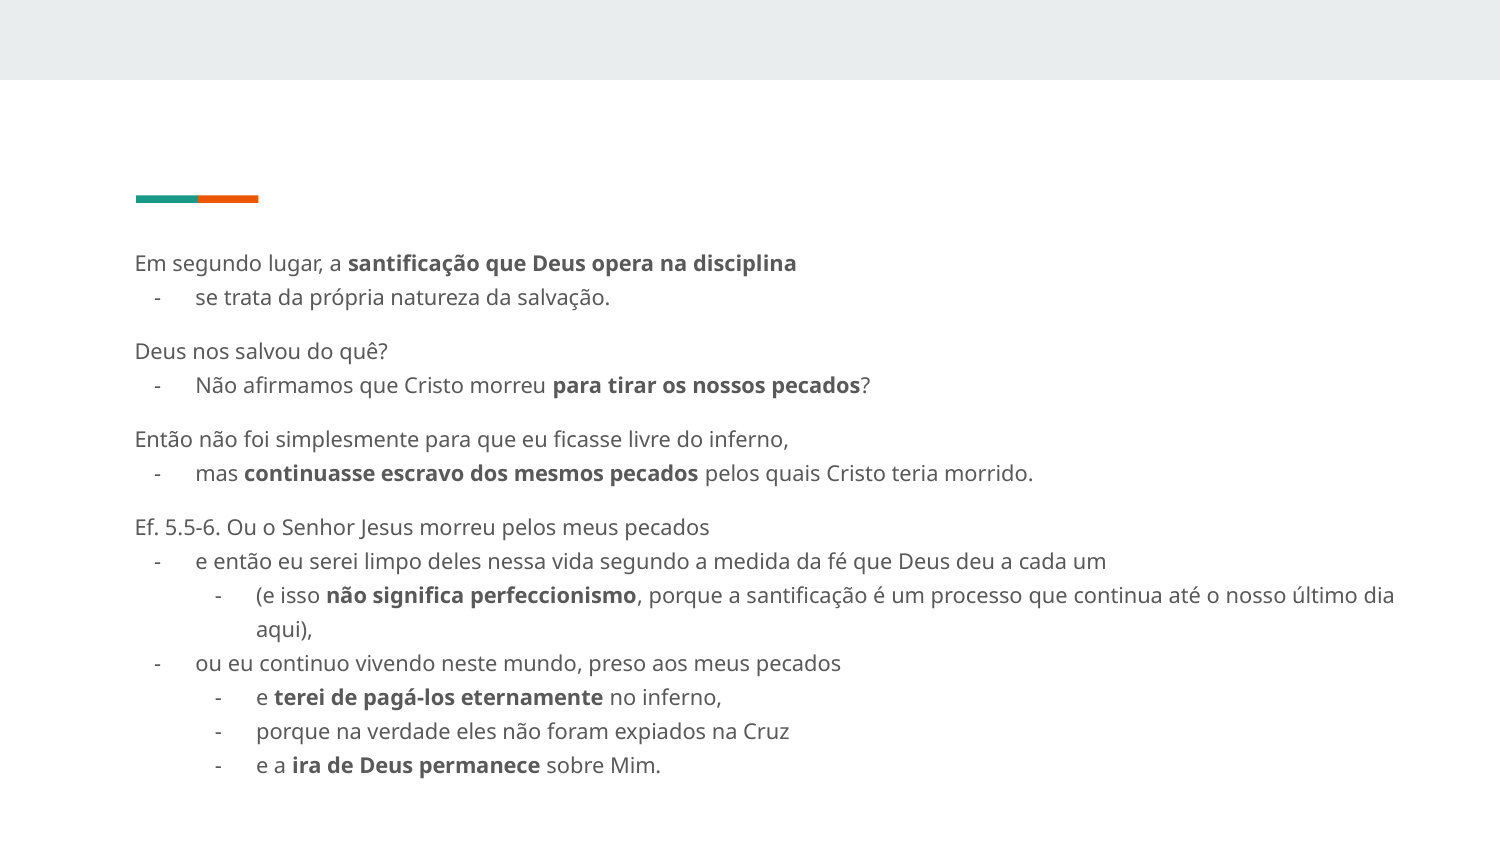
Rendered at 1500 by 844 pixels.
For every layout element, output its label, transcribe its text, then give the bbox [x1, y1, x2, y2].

list Em segundo lugar, a santificação que Deus opera na disciplina se trata da própria natureza da salvação. Deus nos salvou do quê? Não afirmamos que Cristo morreu para tirar os nossos pecados? Então não foi simplesmente para que eu ficasse livre do inferno, mas continuasse escravo dos mesmos pecados pelos quais Cristo teria morrido. Ef. 5.5-6. Ou o Senhor Jesus morreu pelos meus pecados e então eu serei limpo deles nessa vida segundo a medida da fé que Deus deu a cada um (e isso não significa perfeccionismo, porque a santificação é um processo que continua até o nosso último dia aqui), ou eu continuo vivendo neste mundo, preso aos meus pecados e terei de pagá-los eternamente no inferno, porque na verdade eles não foram expiados na Cruz e a ira de Deus permanece sobre Mim. [119, 228, 1448, 799]
